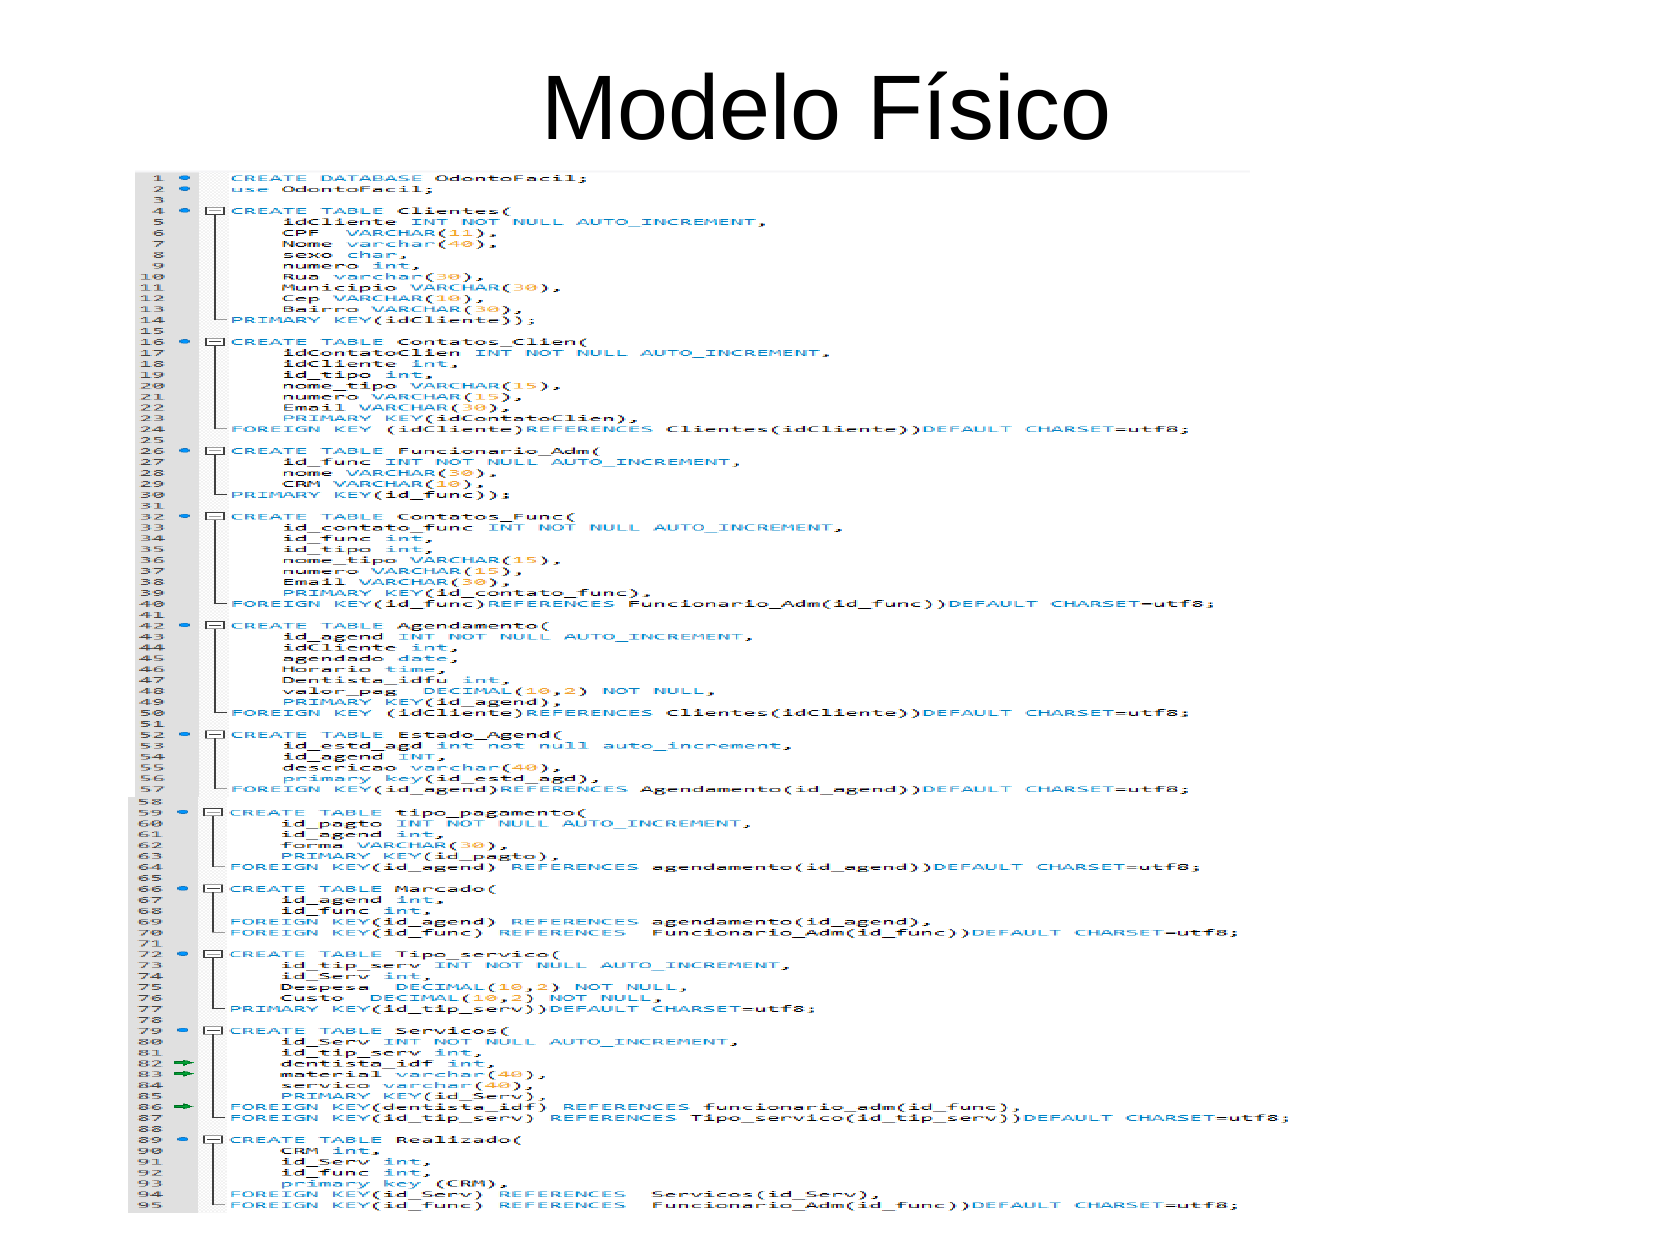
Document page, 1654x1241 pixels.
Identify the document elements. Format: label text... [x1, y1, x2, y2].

picture [70, 141, 1512, 1229]
title Modelo Físico [82, 49, 1571, 166]
